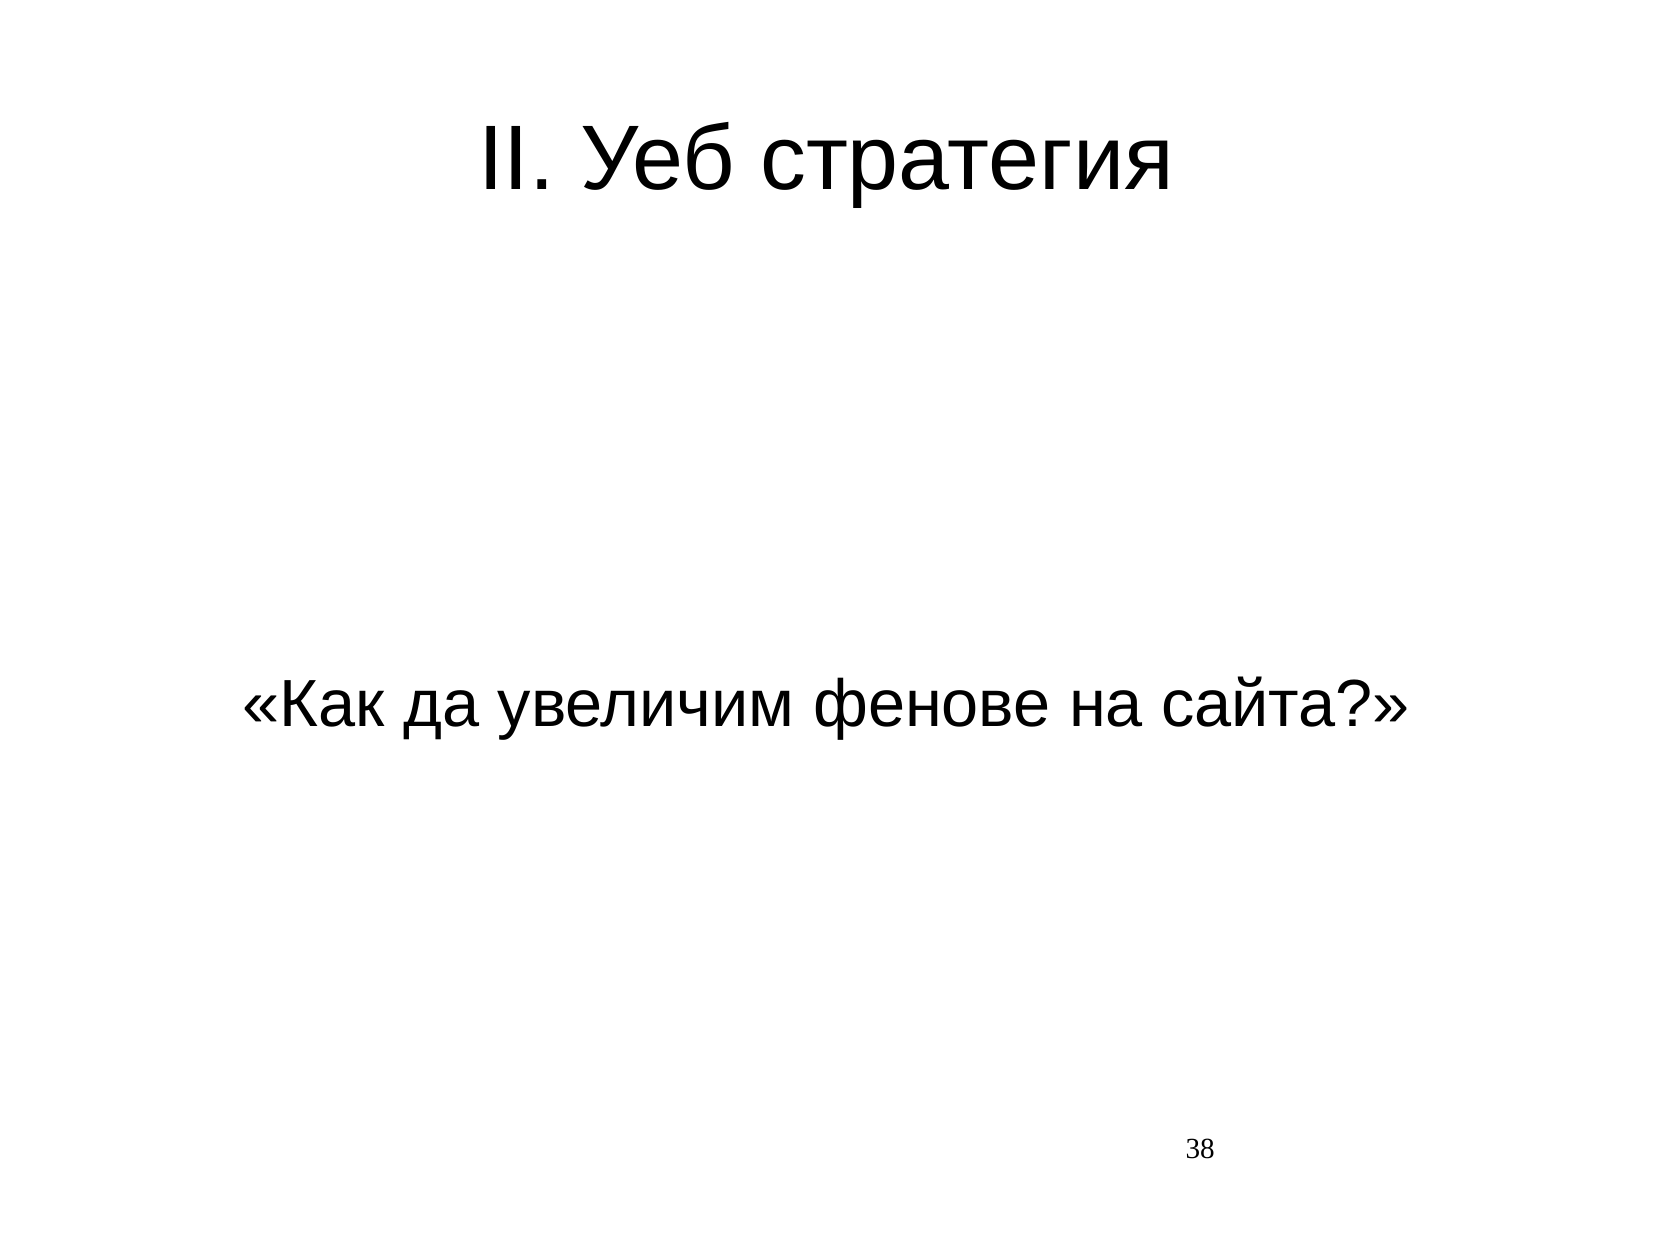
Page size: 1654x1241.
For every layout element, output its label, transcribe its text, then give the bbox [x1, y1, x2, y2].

subtitle «Как да увеличим фенове на сайта?» [82, 290, 1571, 1109]
title II. Уеб стратегия [82, 49, 1571, 257]
text_box [1185, 1129, 1571, 1216]
